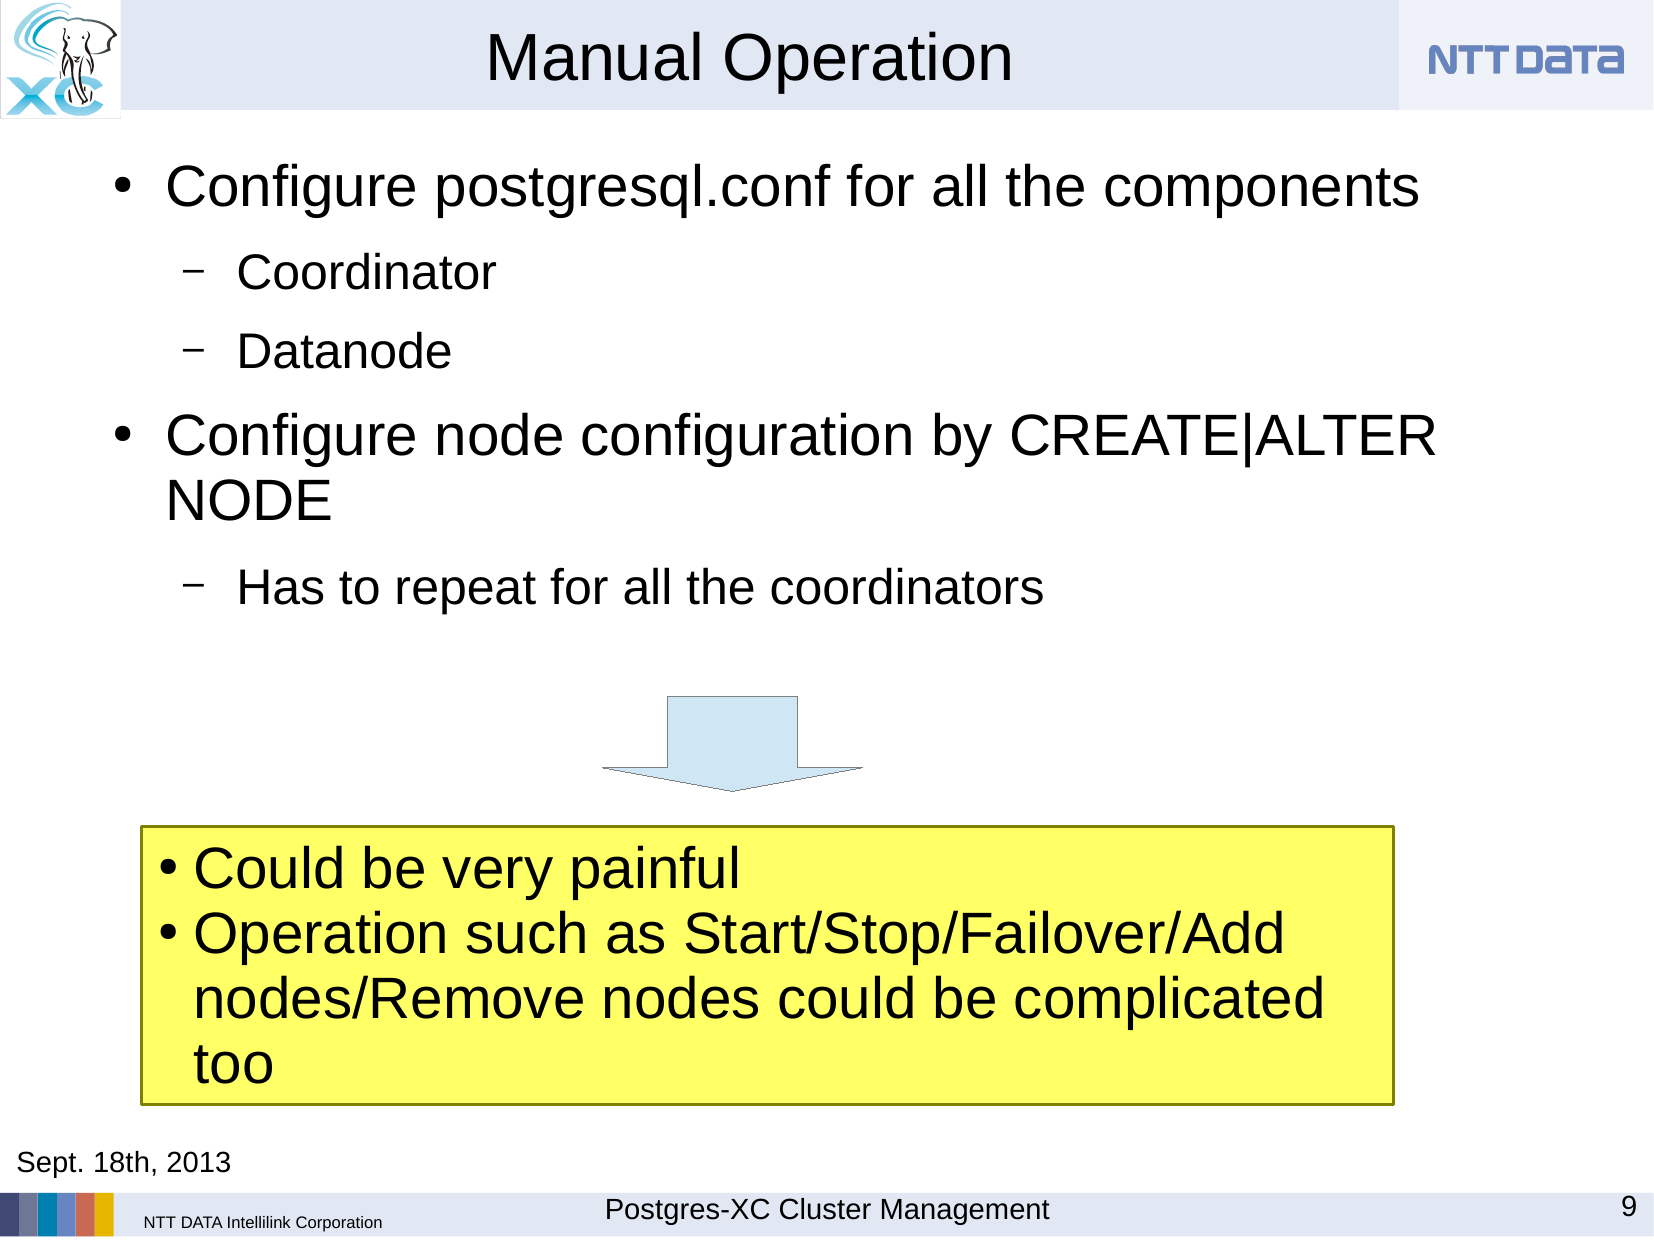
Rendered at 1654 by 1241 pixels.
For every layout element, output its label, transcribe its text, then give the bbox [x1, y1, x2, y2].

picture [1429, 45, 1624, 74]
picture [0, 0, 121, 119]
text_box [602, 696, 863, 792]
list Configure postgresql.conf for all the components Coordinator Datanode Configure node configuration by CREATE|ALTER NODE Has to repeat for all the coordinators [94, 153, 1583, 780]
title Manual Operation [120, 3, 1399, 110]
text_box Could be very painful Operation such as Start/Stop/Failover/Add nodes/Remove nodes could be complicated too [141, 826, 1394, 1105]
